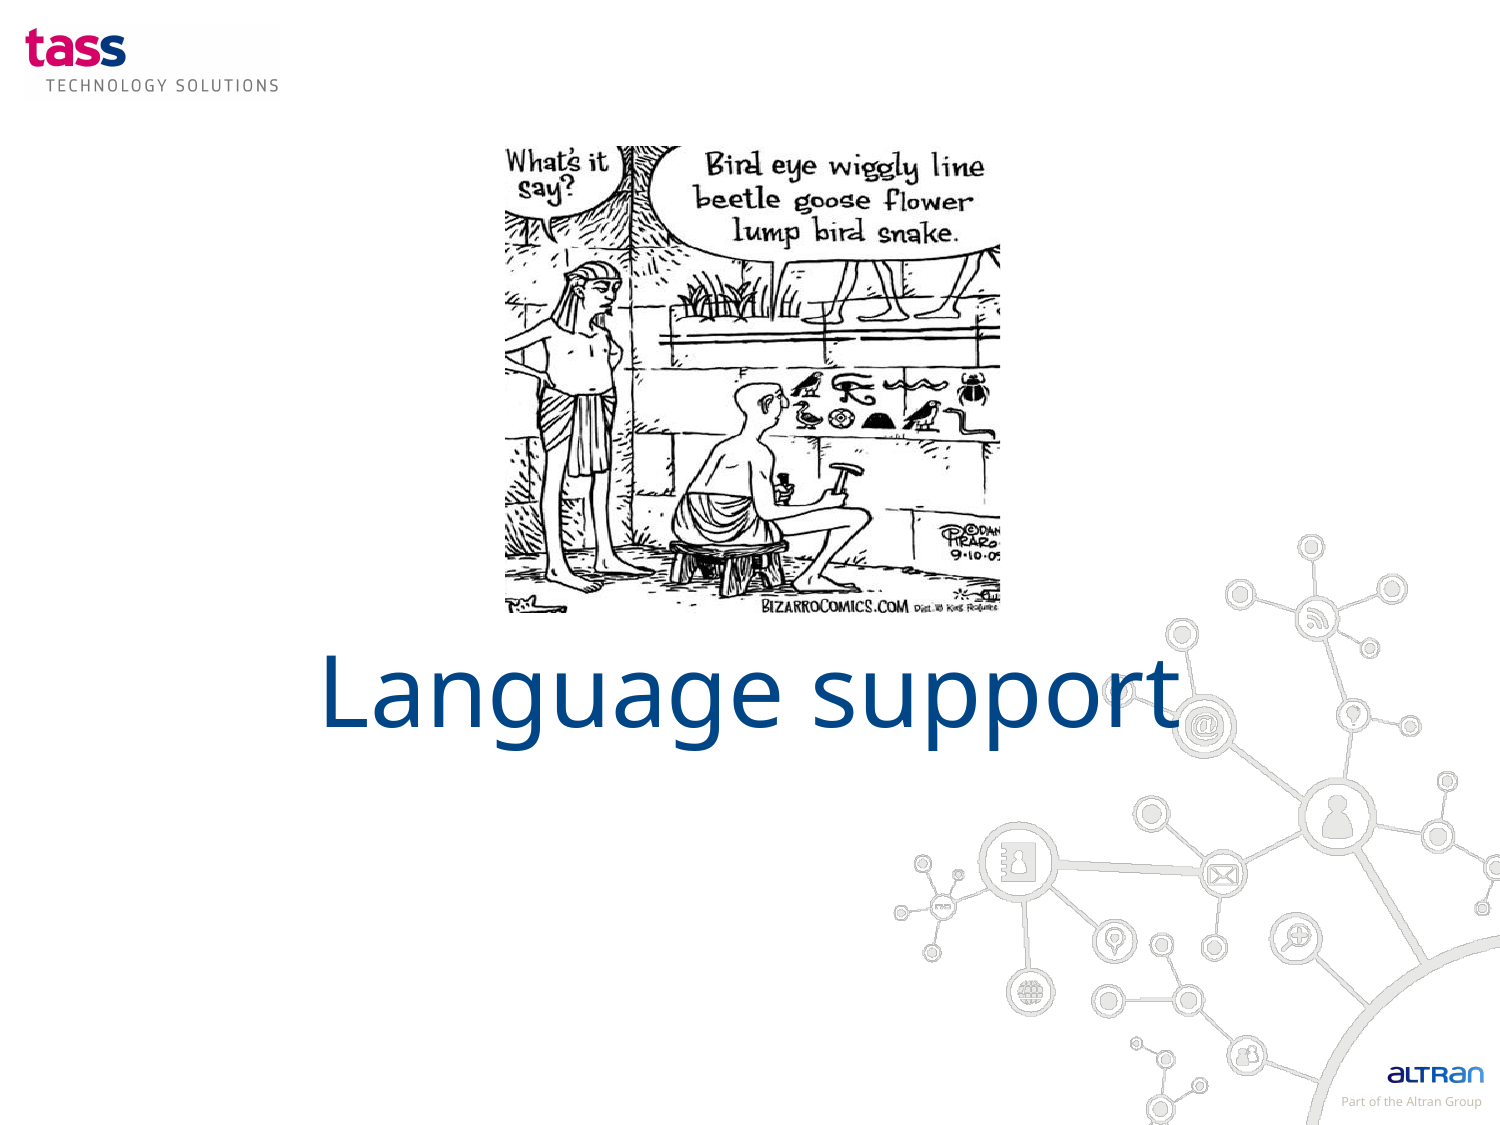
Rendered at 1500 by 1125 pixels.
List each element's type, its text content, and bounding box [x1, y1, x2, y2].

picture [24, 24, 280, 102]
picture [1385, 1064, 1485, 1087]
picture [505, 146, 1001, 613]
title Language support [90, 426, 1410, 949]
